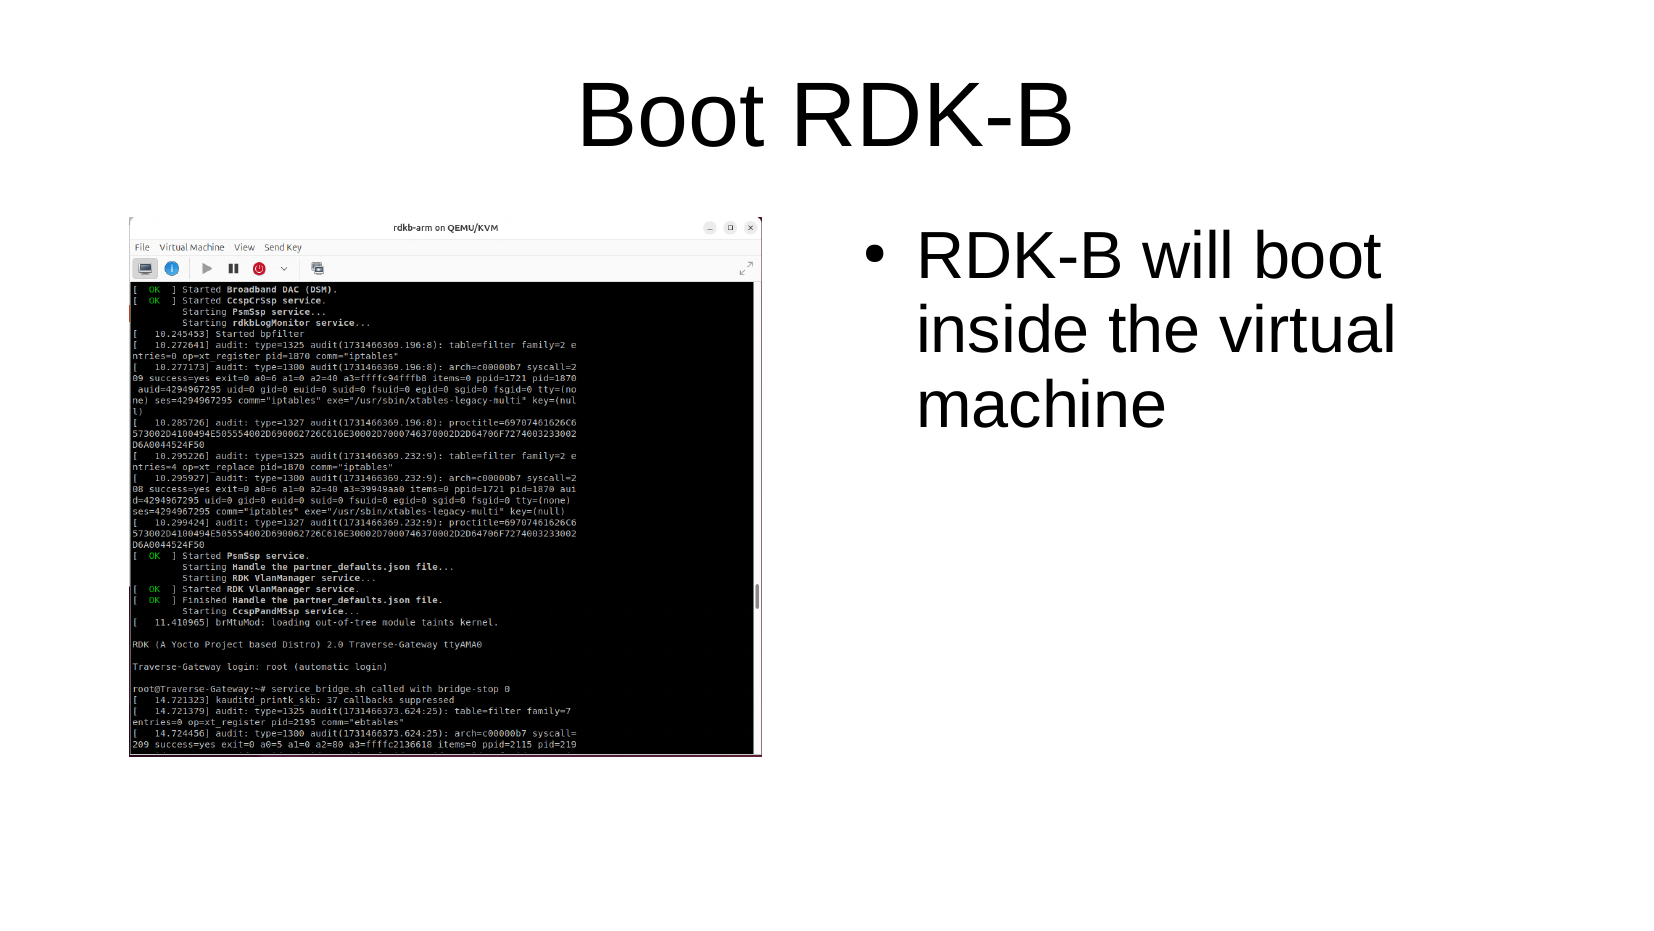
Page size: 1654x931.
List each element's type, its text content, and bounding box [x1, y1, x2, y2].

list RDK-B will boot inside the virtual machine [845, 217, 1572, 758]
picture [129, 217, 762, 758]
title Boot RDK-B [82, 37, 1571, 193]
